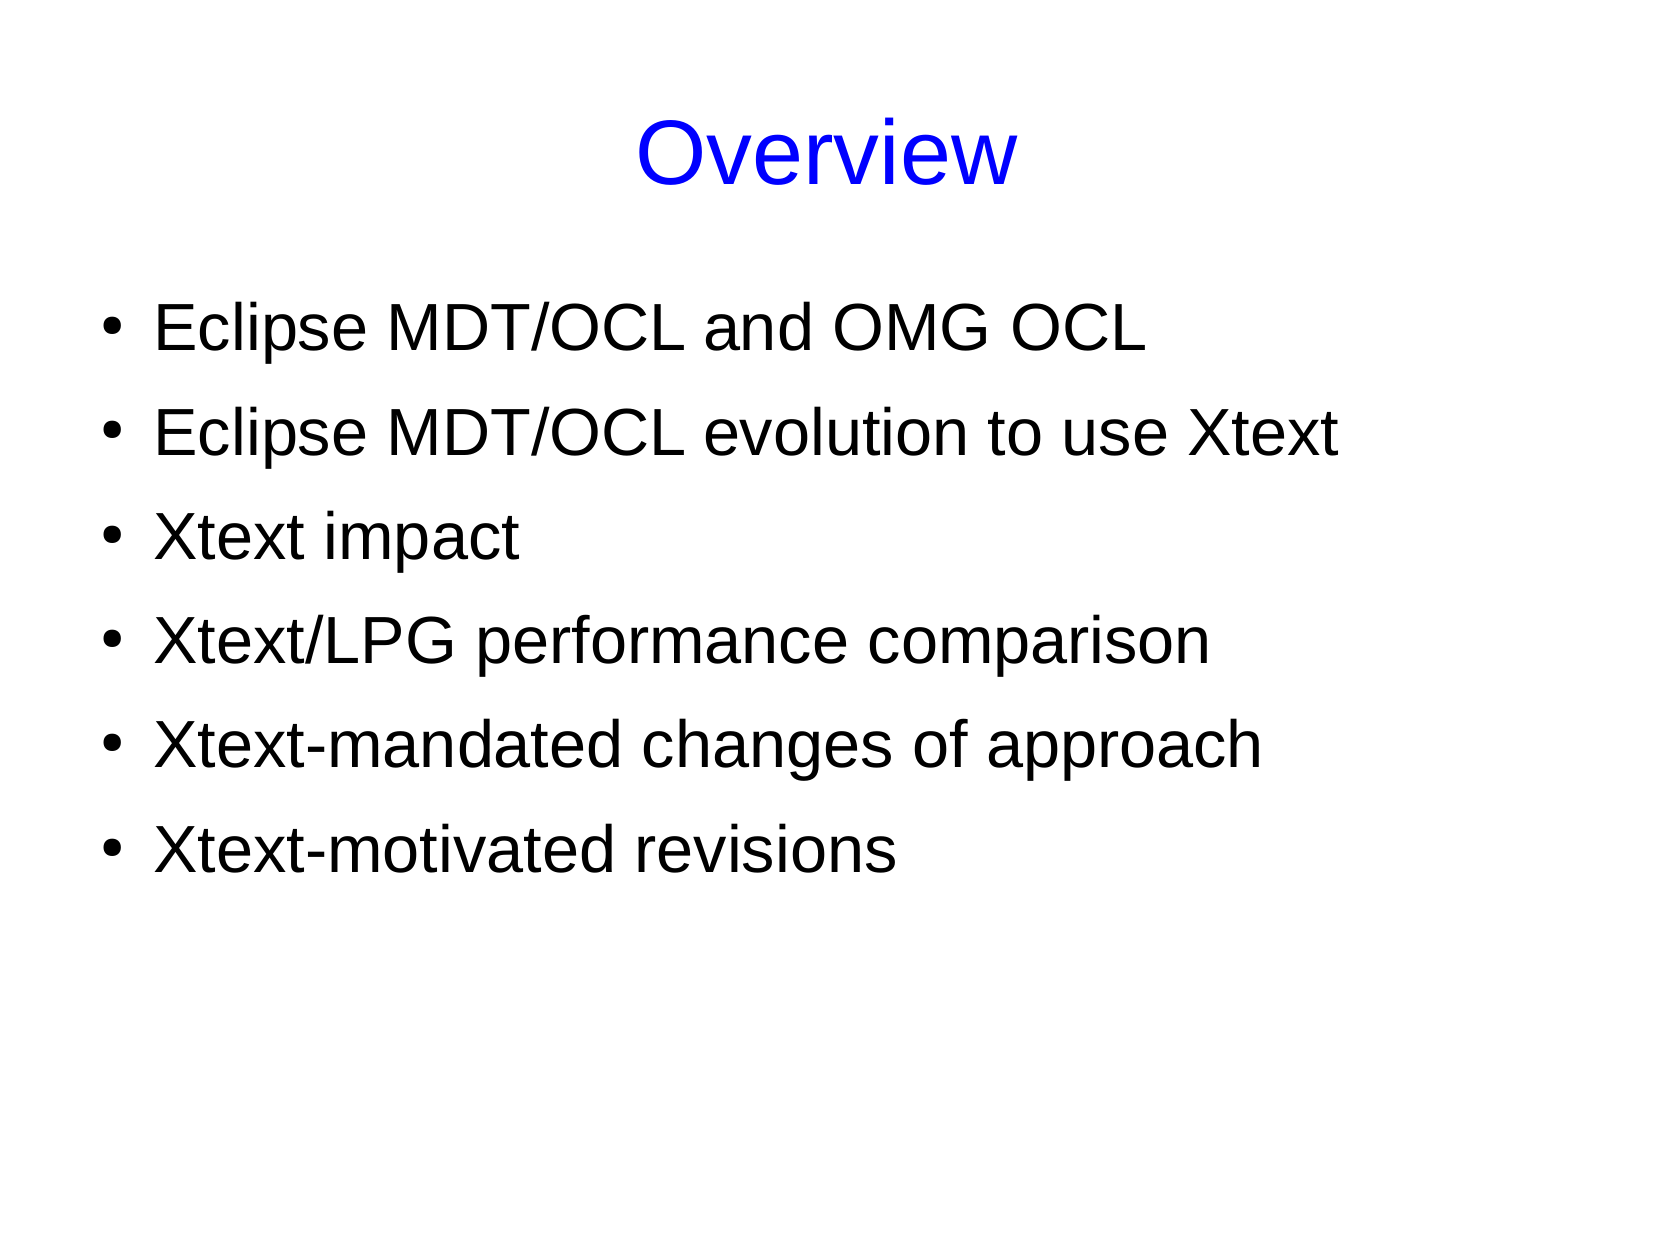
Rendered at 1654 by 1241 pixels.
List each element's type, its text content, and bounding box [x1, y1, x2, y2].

title Overview [82, 49, 1571, 257]
list Eclipse MDT/OCL and OMG OCL Eclipse MDT/OCL evolution to use Xtext Xtext impact Xtext/LPG performance comparison Xtext-mandated changes of approach Xtext-motivated revisions [82, 290, 1571, 1094]
